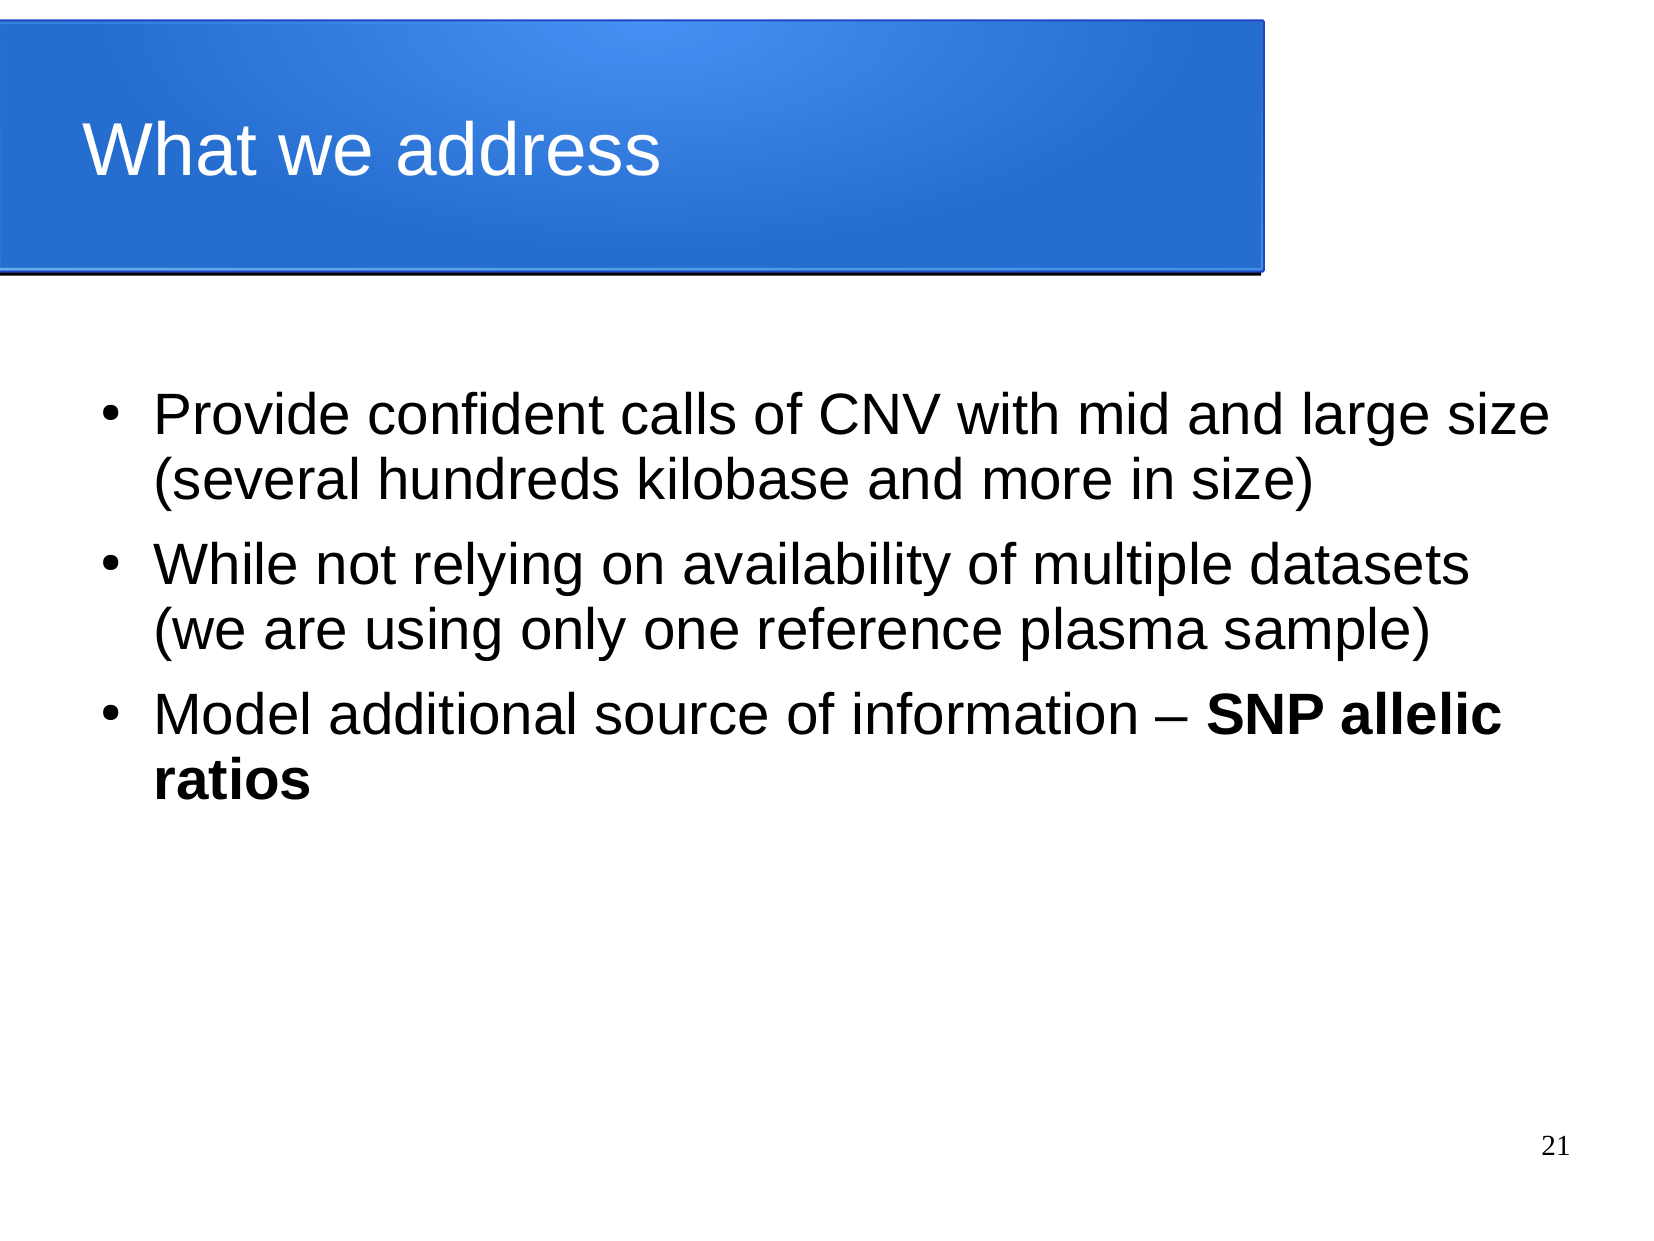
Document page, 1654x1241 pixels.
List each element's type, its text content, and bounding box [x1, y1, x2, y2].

title What we address [82, 47, 1235, 252]
list Provide confident calls of CNV with mid and large size (several hundreds kilobase and more in size) While not relying on availability of multiple datasets (we are using only one reference plasma sample) Model additional source of information – SNP allelic ratios [82, 381, 1571, 1102]
